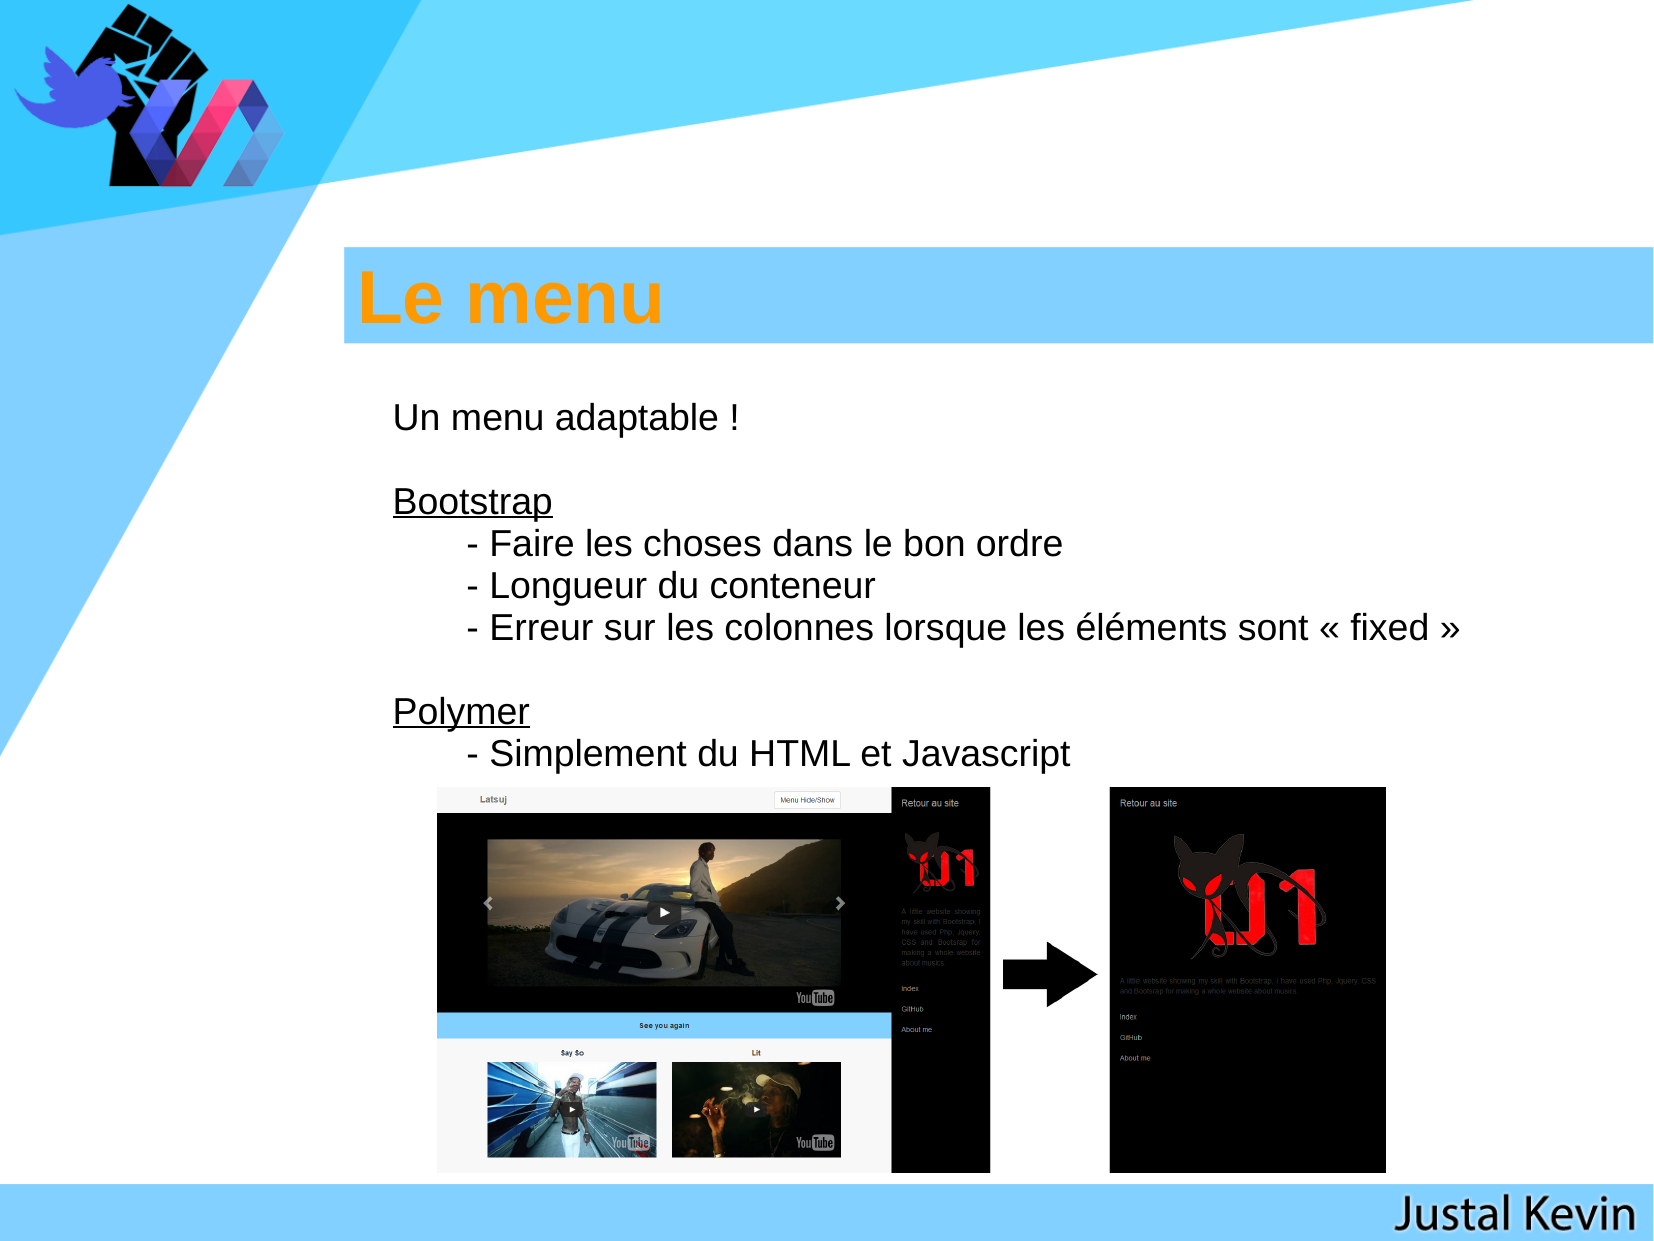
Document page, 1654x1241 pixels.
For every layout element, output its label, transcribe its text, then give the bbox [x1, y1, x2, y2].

picture [0, 0, 1654, 1241]
text_box Le menu [342, 248, 1654, 347]
text_box Un menu adaptable ! Bootstrap - Faire les choses dans le bon ordre - Longueur du conteneur - Erreur sur les colonnes lorsque les éléments sont « fixed » Polymer - Simplement du HTML et Javascript [377, 346, 1619, 783]
